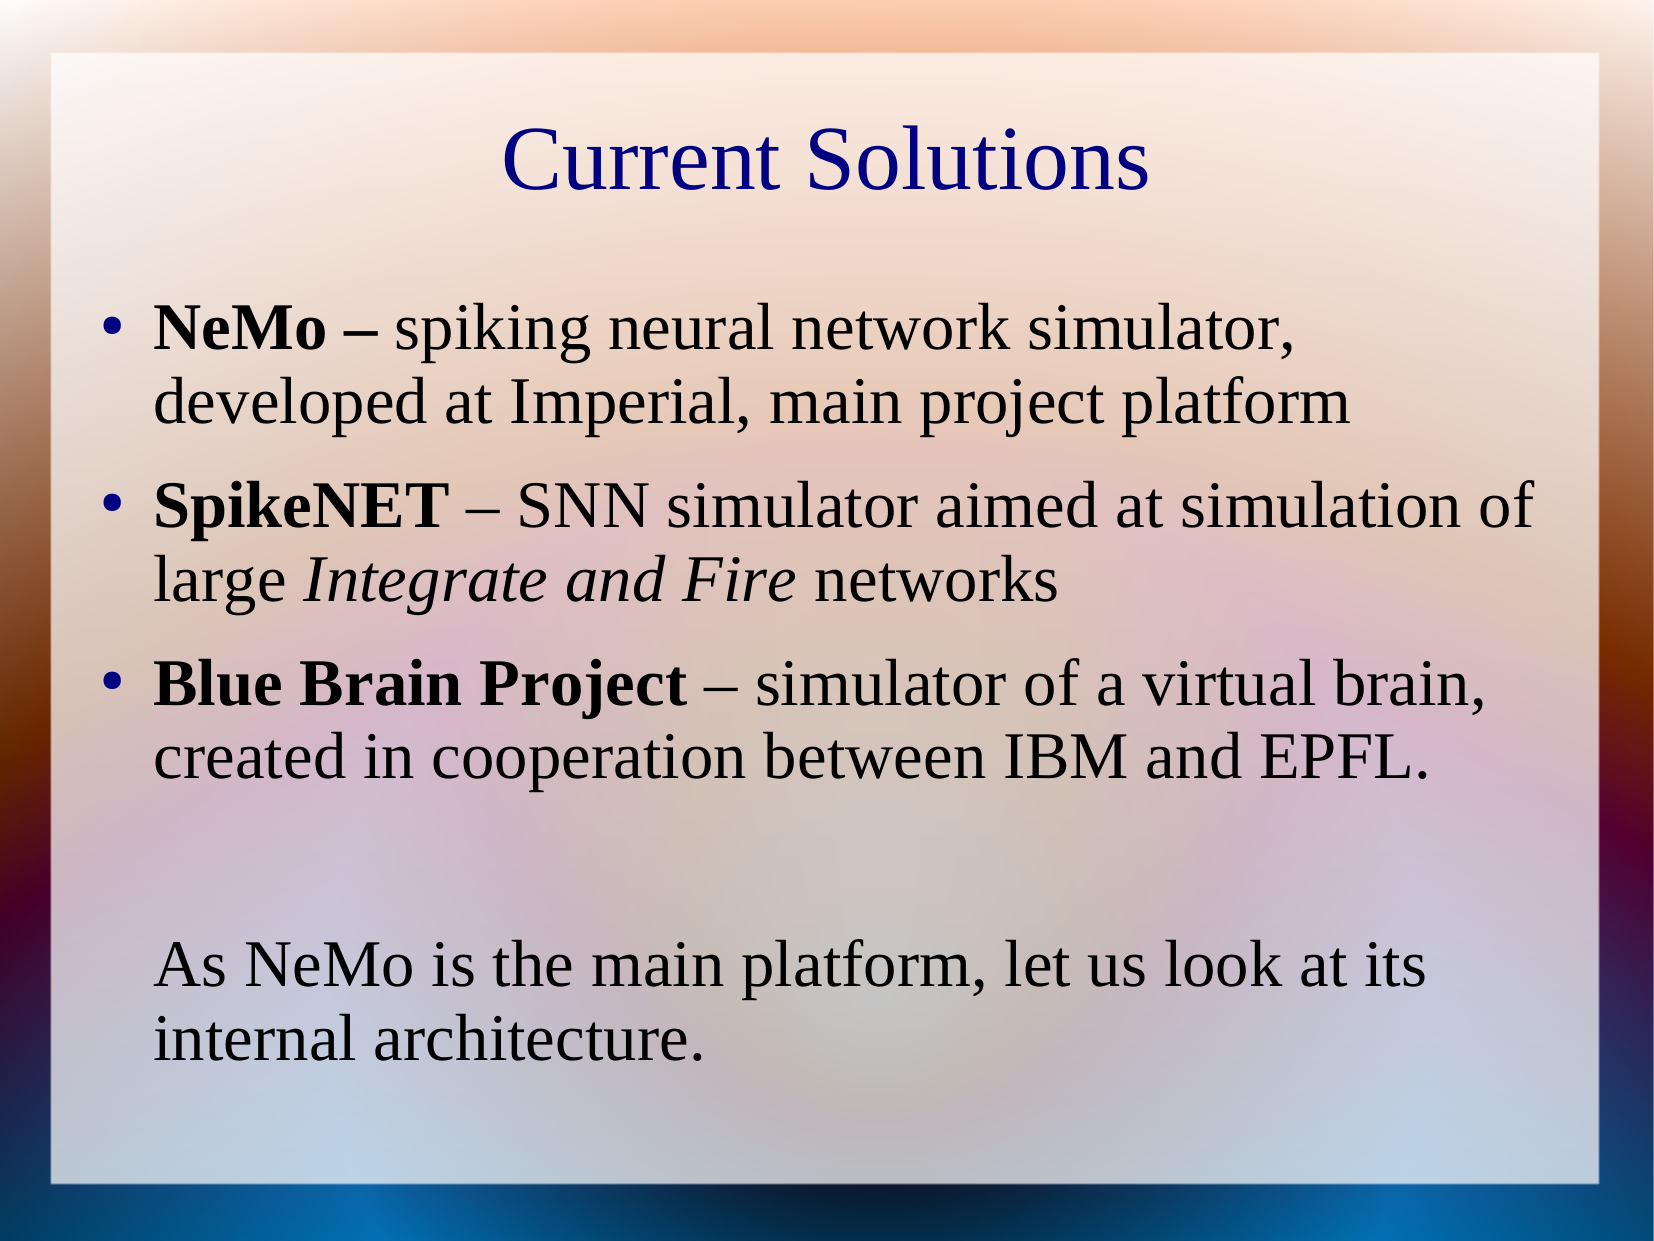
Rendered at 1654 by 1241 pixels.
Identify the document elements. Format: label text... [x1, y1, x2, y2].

picture [0, 0, 1654, 1241]
title Current Solutions [82, 55, 1571, 263]
list NeMo – spiking neural network simulator, developed at Imperial, main project platform SpikeNET – SNN simulator aimed at simulation of large Integrate and Fire networks Blue Brain Project – simulator of a virtual brain, created in cooperation between IBM and EPFL. As NeMo is the main platform, let us look at its internal architecture. [82, 290, 1571, 1075]
